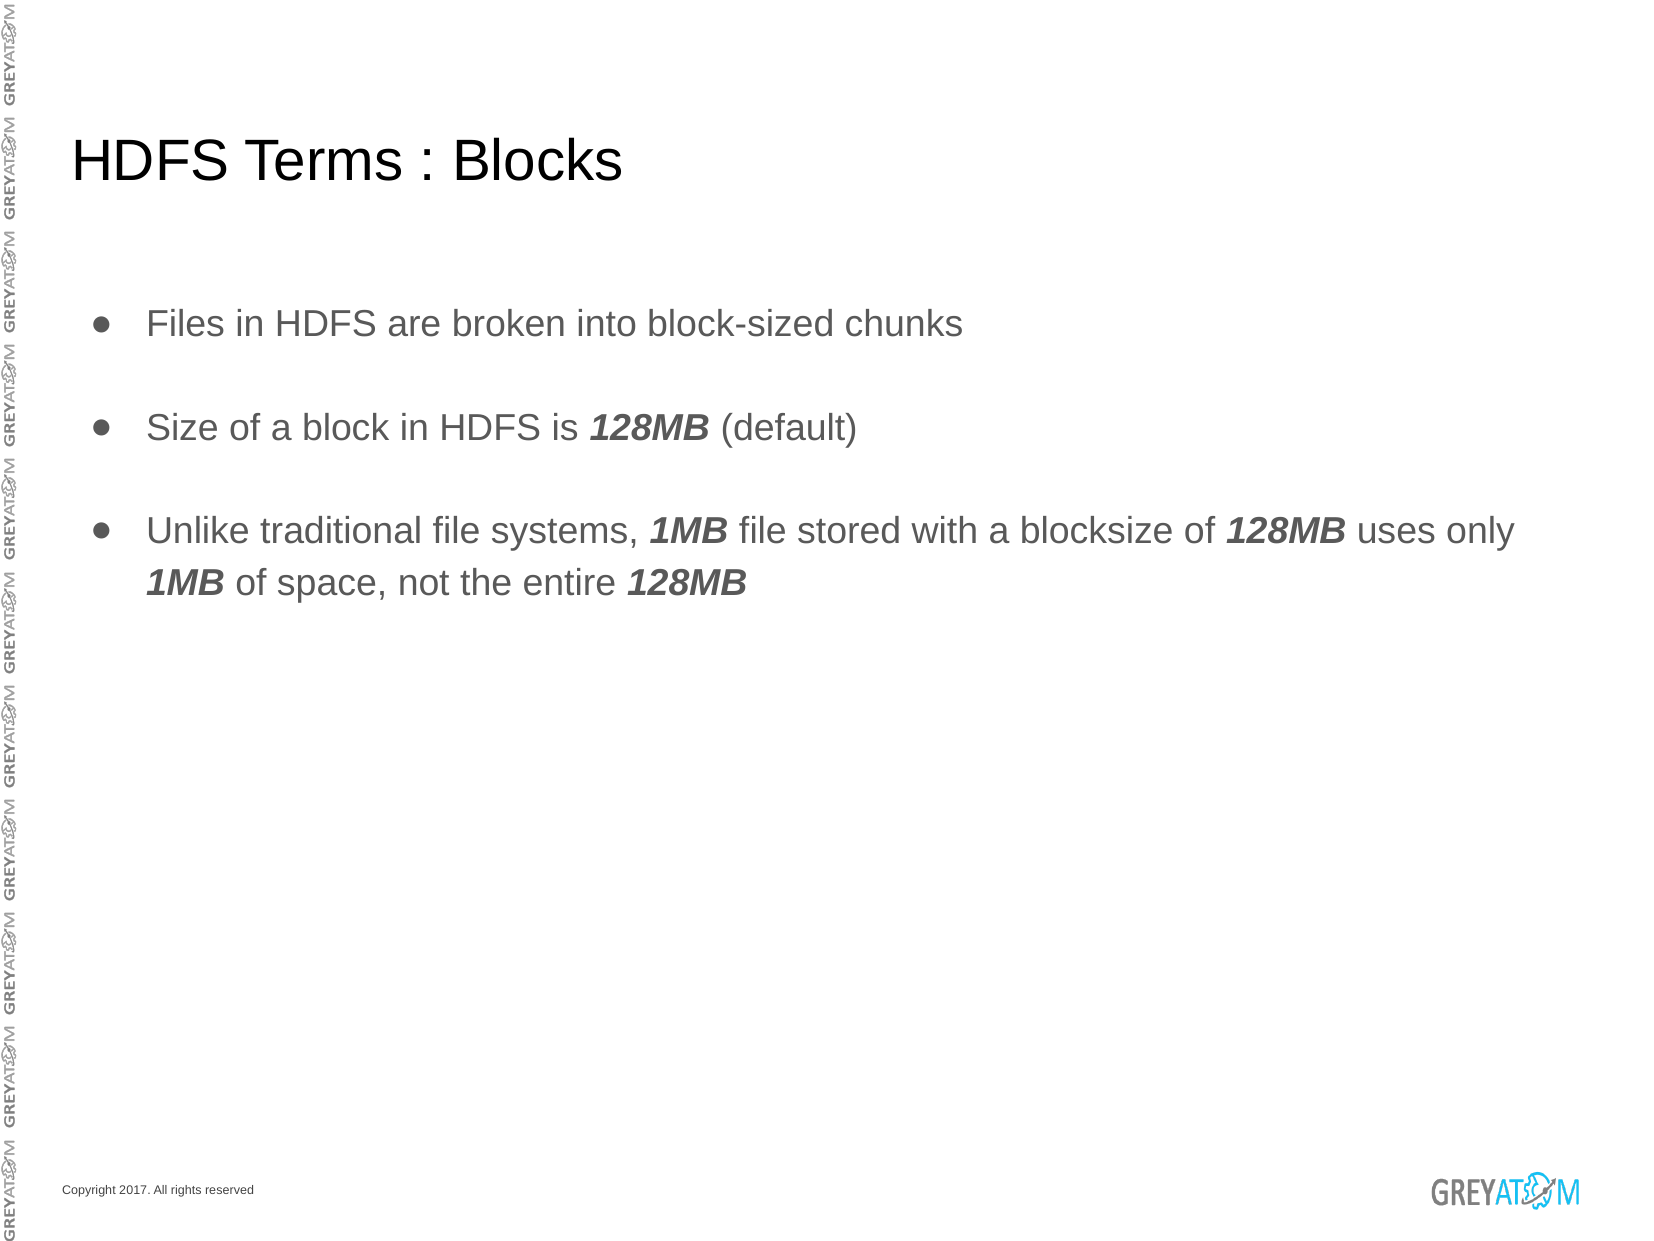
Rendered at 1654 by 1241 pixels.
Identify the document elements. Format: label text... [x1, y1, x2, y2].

text_box HDFS Terms : Blocks [56, 107, 1597, 245]
picture [1, 4, 17, 106]
picture [1, 231, 17, 333]
picture [1, 572, 17, 674]
picture [1, 117, 17, 220]
picture [1, 344, 17, 447]
picture [1, 458, 17, 560]
picture [1, 685, 17, 788]
text_box Files in HDFS are broken into block-sized chunks Size of a block in HDFS is 128MB (default) Unlike traditional file systems, 1MB file stored with a blocksize of 128MB uses only 1MB of space, not the entire 128MB [56, 277, 1597, 1102]
picture [1430, 1168, 1581, 1212]
picture [1, 1140, 17, 1241]
picture [1, 1026, 17, 1128]
picture [1, 912, 17, 1015]
picture [1, 799, 17, 901]
